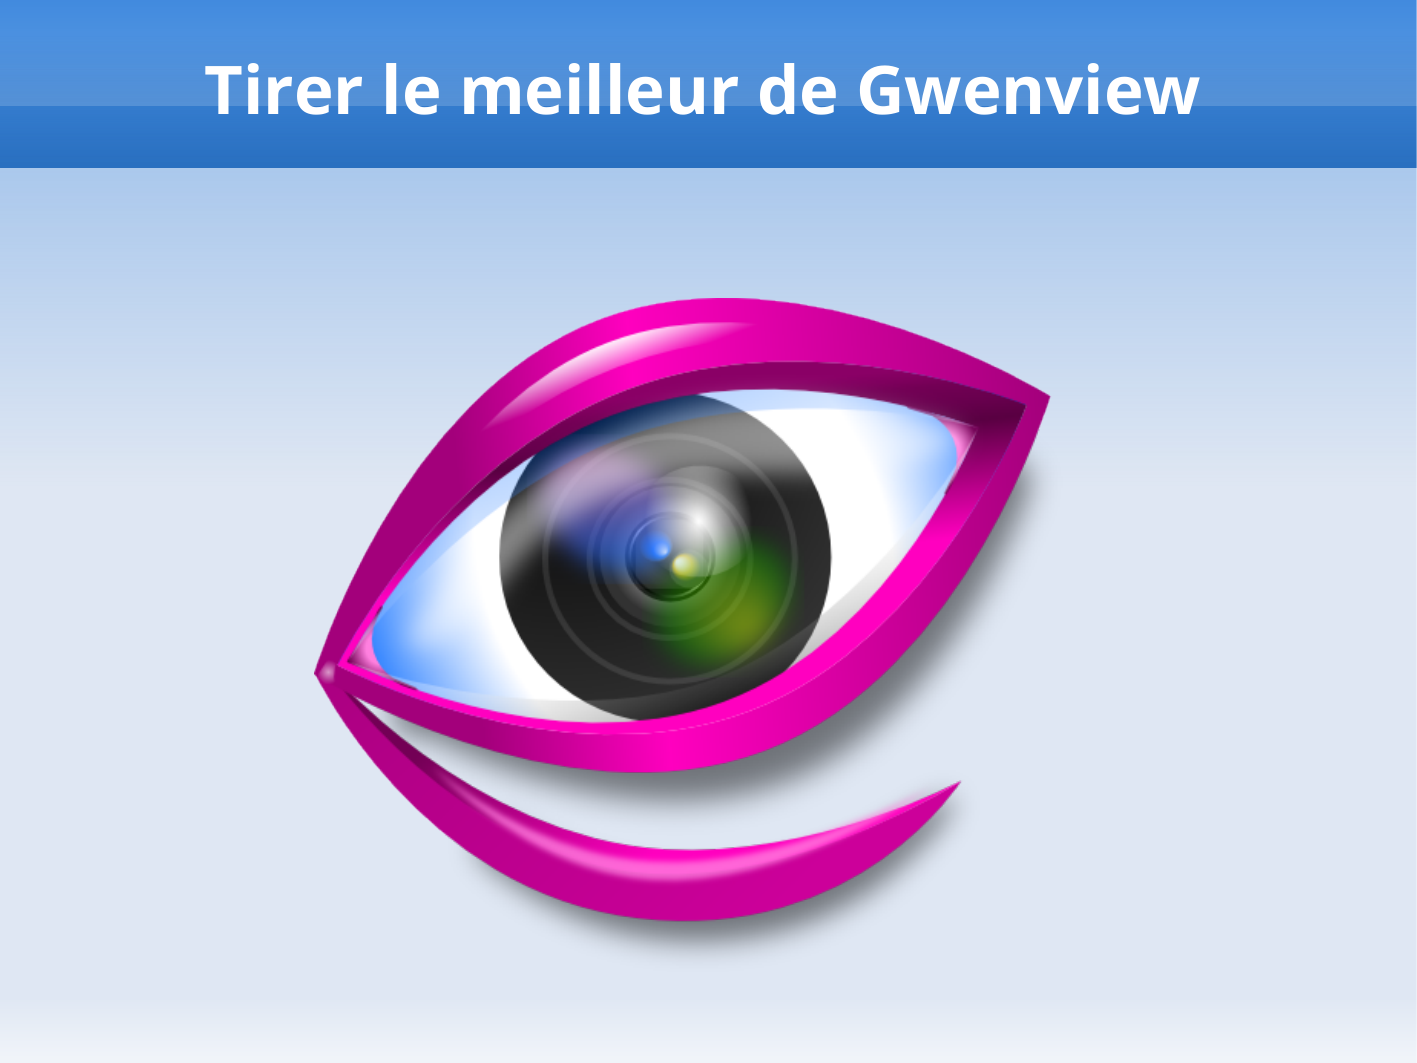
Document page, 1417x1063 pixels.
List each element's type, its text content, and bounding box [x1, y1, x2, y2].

title Tirer le meilleur de Gwenview [65, 0, 1341, 178]
picture [0, 0, 1417, 1063]
